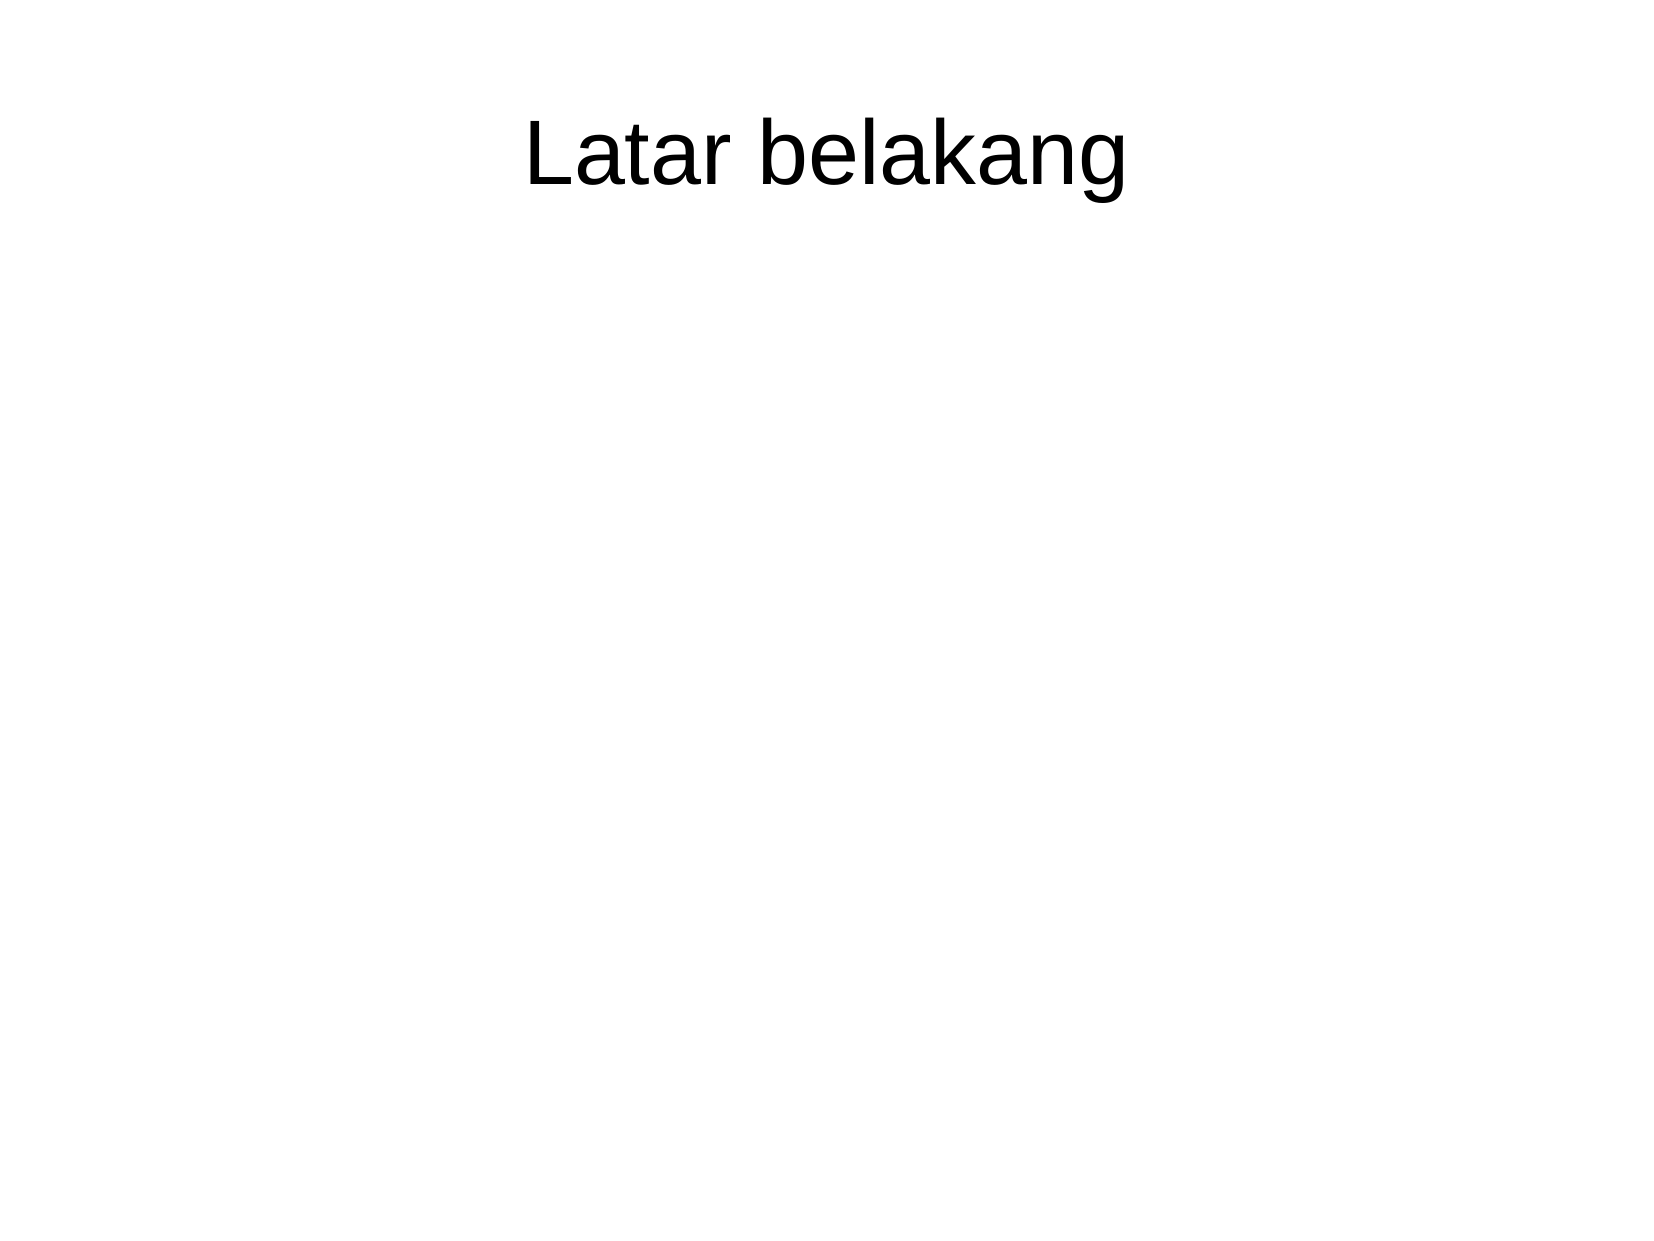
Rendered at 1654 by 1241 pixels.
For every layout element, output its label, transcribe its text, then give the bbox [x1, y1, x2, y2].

title Latar belakang [82, 49, 1571, 257]
